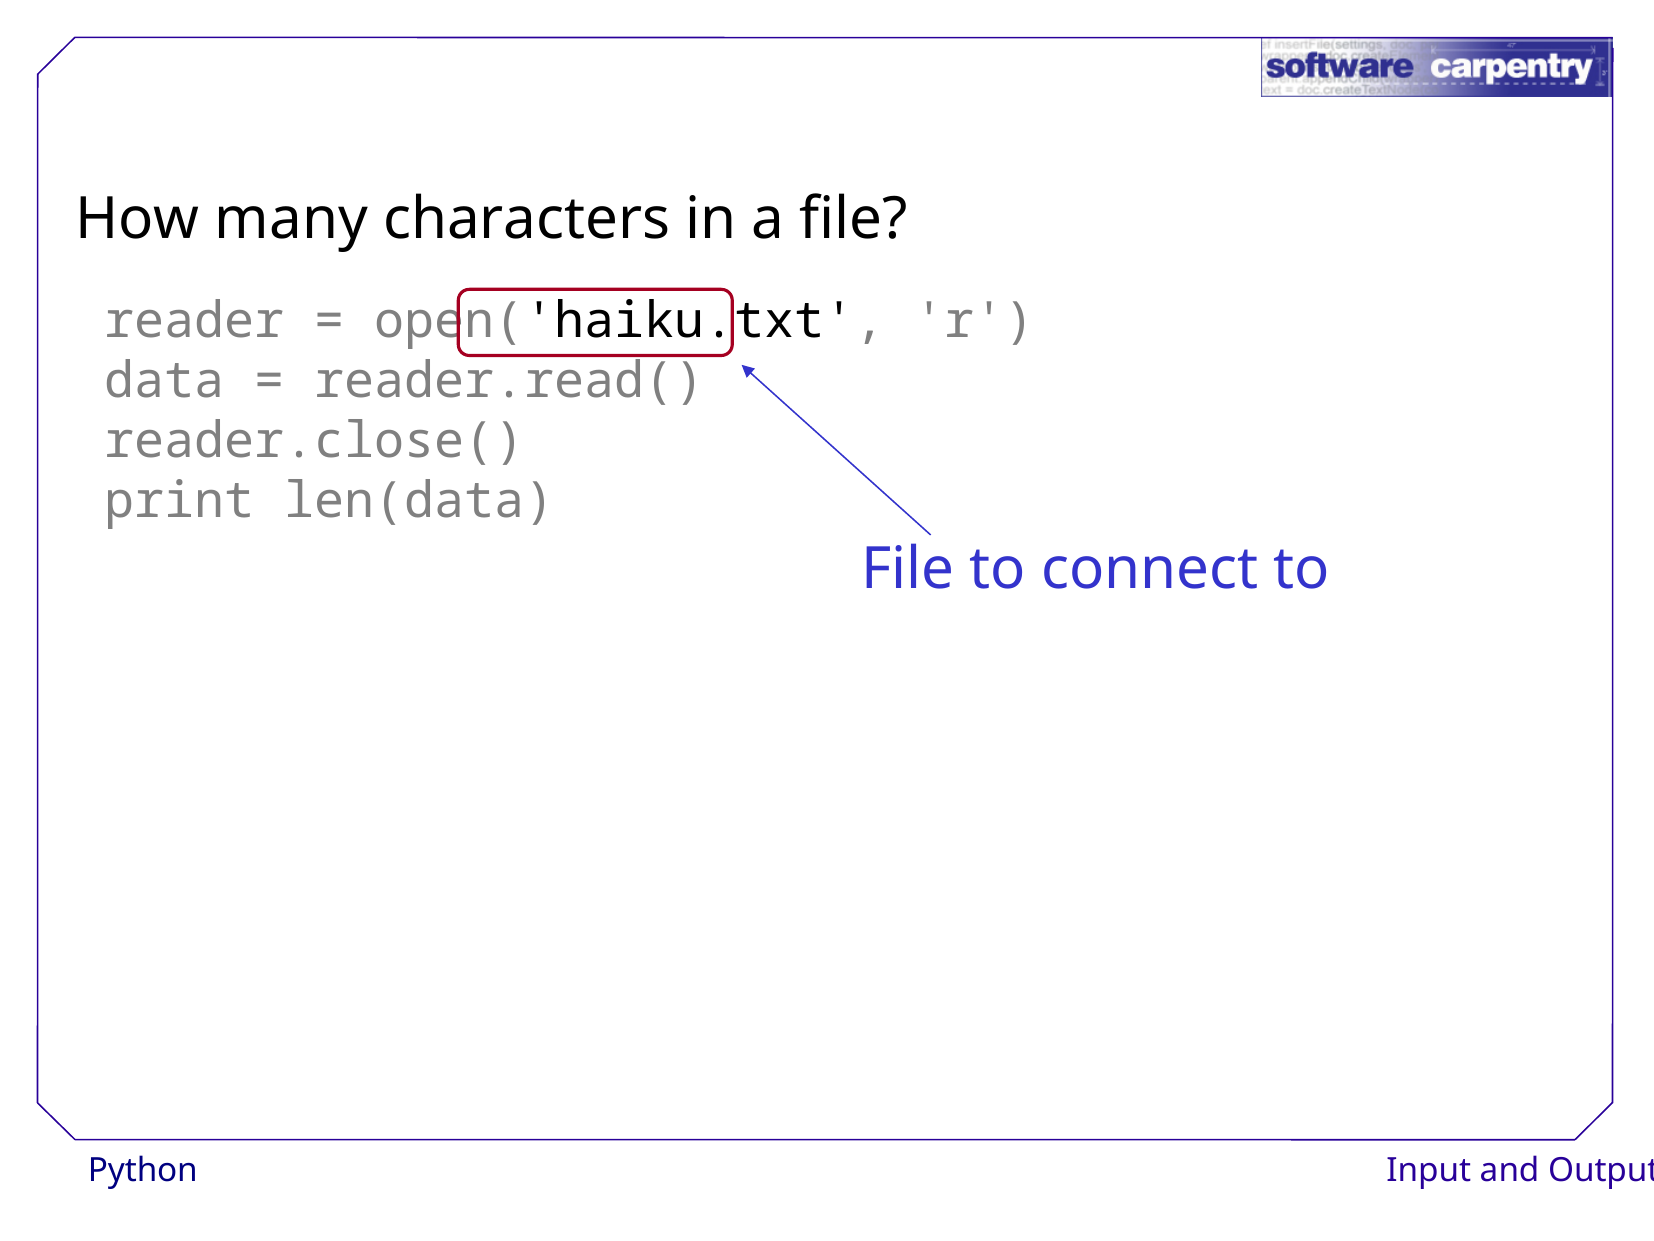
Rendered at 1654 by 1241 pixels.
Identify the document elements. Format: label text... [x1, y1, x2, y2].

text_box How many characters in a file? [60, 138, 1073, 259]
text_box File to connect to [846, 487, 1495, 609]
text_box reader = open('haiku.txt', 'r') data = reader.read() reader.close() print len(data) [89, 279, 1512, 621]
picture [1261, 39, 1613, 97]
